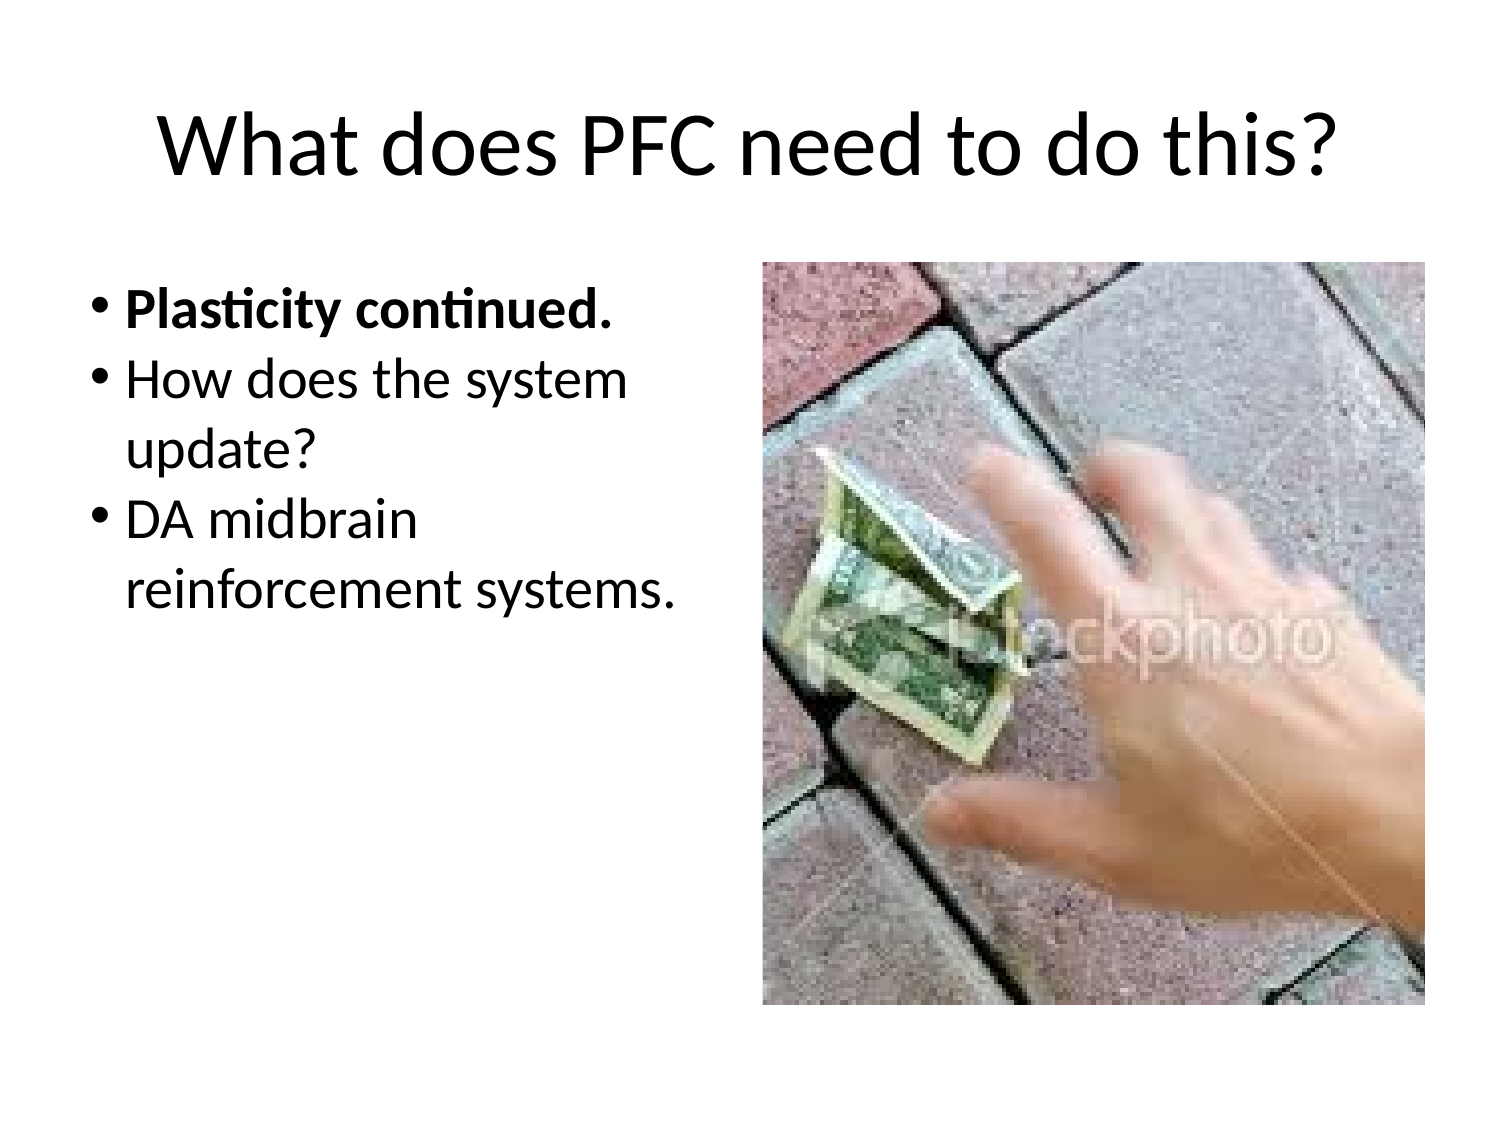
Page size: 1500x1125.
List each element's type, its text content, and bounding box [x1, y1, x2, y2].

picture [762, 262, 1425, 1005]
text_box Plasticity continued. How does the system update? DA midbrain reinforcement systems. [75, 262, 738, 1005]
text_box What does PFC need to do this? [75, 45, 1425, 233]
